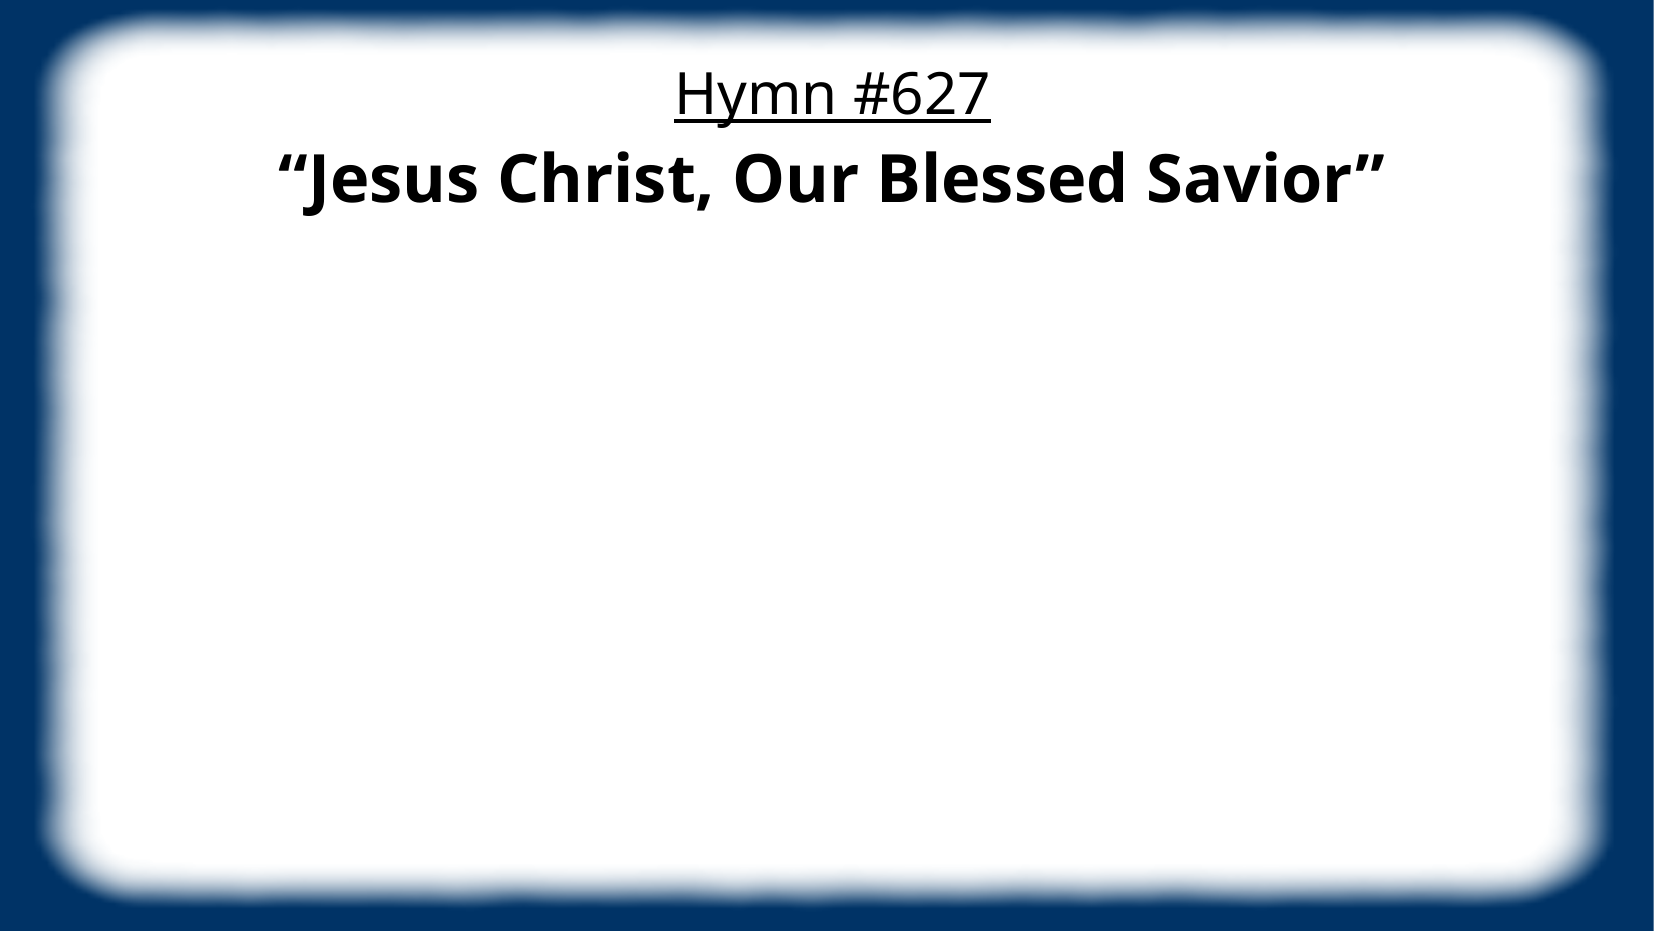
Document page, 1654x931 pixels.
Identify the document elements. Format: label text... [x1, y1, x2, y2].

text_box Hymn #627 “Jesus Christ, Our Blessed Savior” [105, 45, 1561, 226]
picture [0, 0, 1654, 931]
